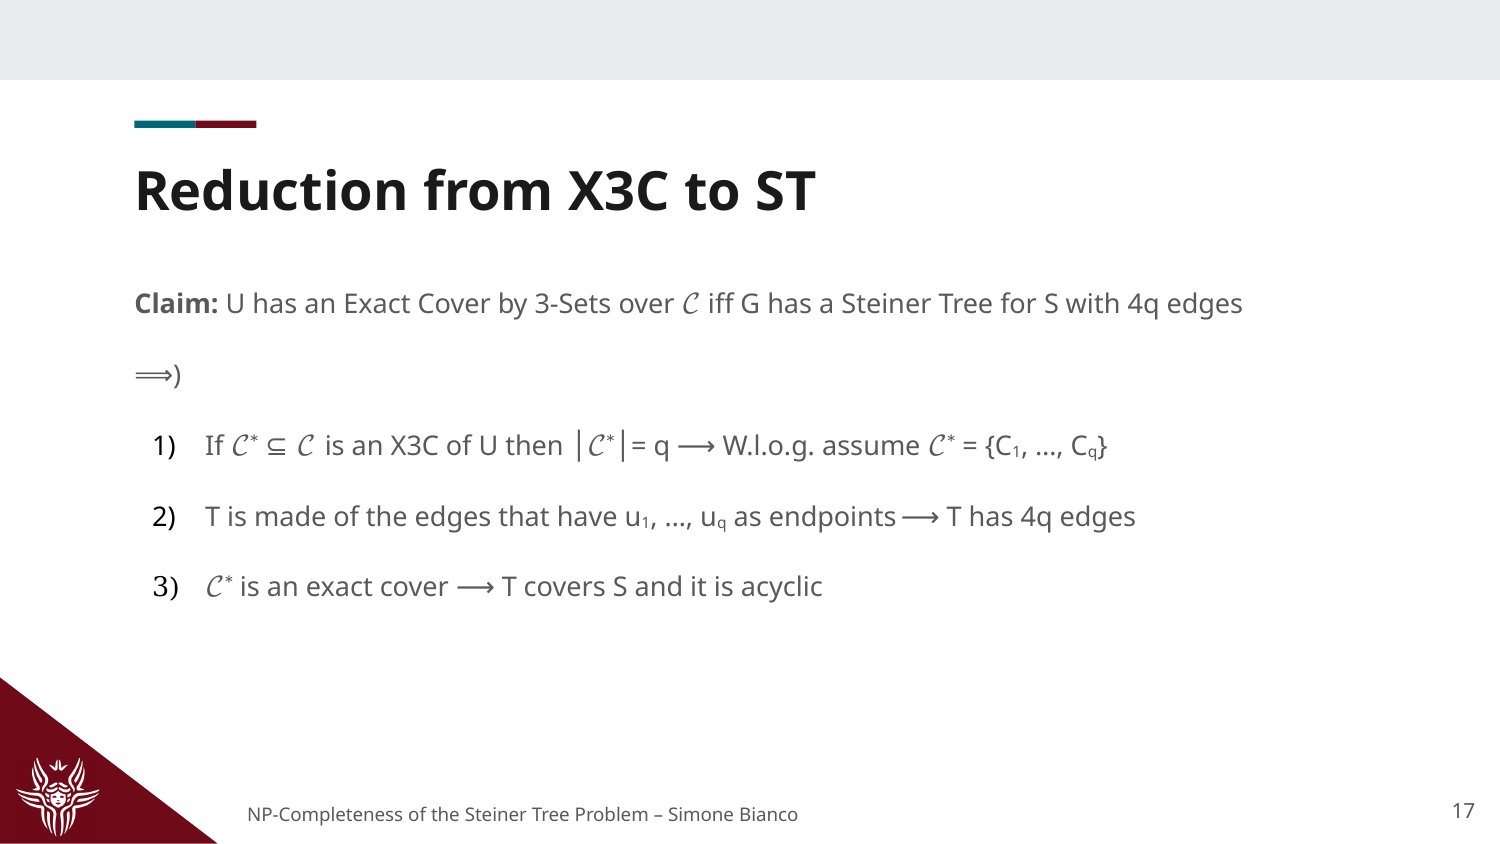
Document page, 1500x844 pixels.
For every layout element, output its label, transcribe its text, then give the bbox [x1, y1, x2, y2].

title Reduction from X3C to ST [119, 141, 1381, 230]
list Claim: U has an Exact Cover by 3-Sets over 𝒞 iff G has a Steiner Tree for S with 4q edges ⟹) If 𝒞* ⊆ 𝒞 is an X3C of U then │𝒞*│= q ⟶ W.l.o.g. assume 𝒞* = {C1, …, Cq} T is made of the edges that have u1, …, uq as endpoints ⟶ T has 4q edges 𝒞* is an exact cover ⟶ T covers S and it is acyclic [119, 267, 1418, 638]
slide_number <number> [1400, 779, 1491, 844]
subtitle NP-Completeness of the Steiner Tree Problem – Simone Bianco [232, 783, 1193, 839]
picture [16, 758, 100, 839]
